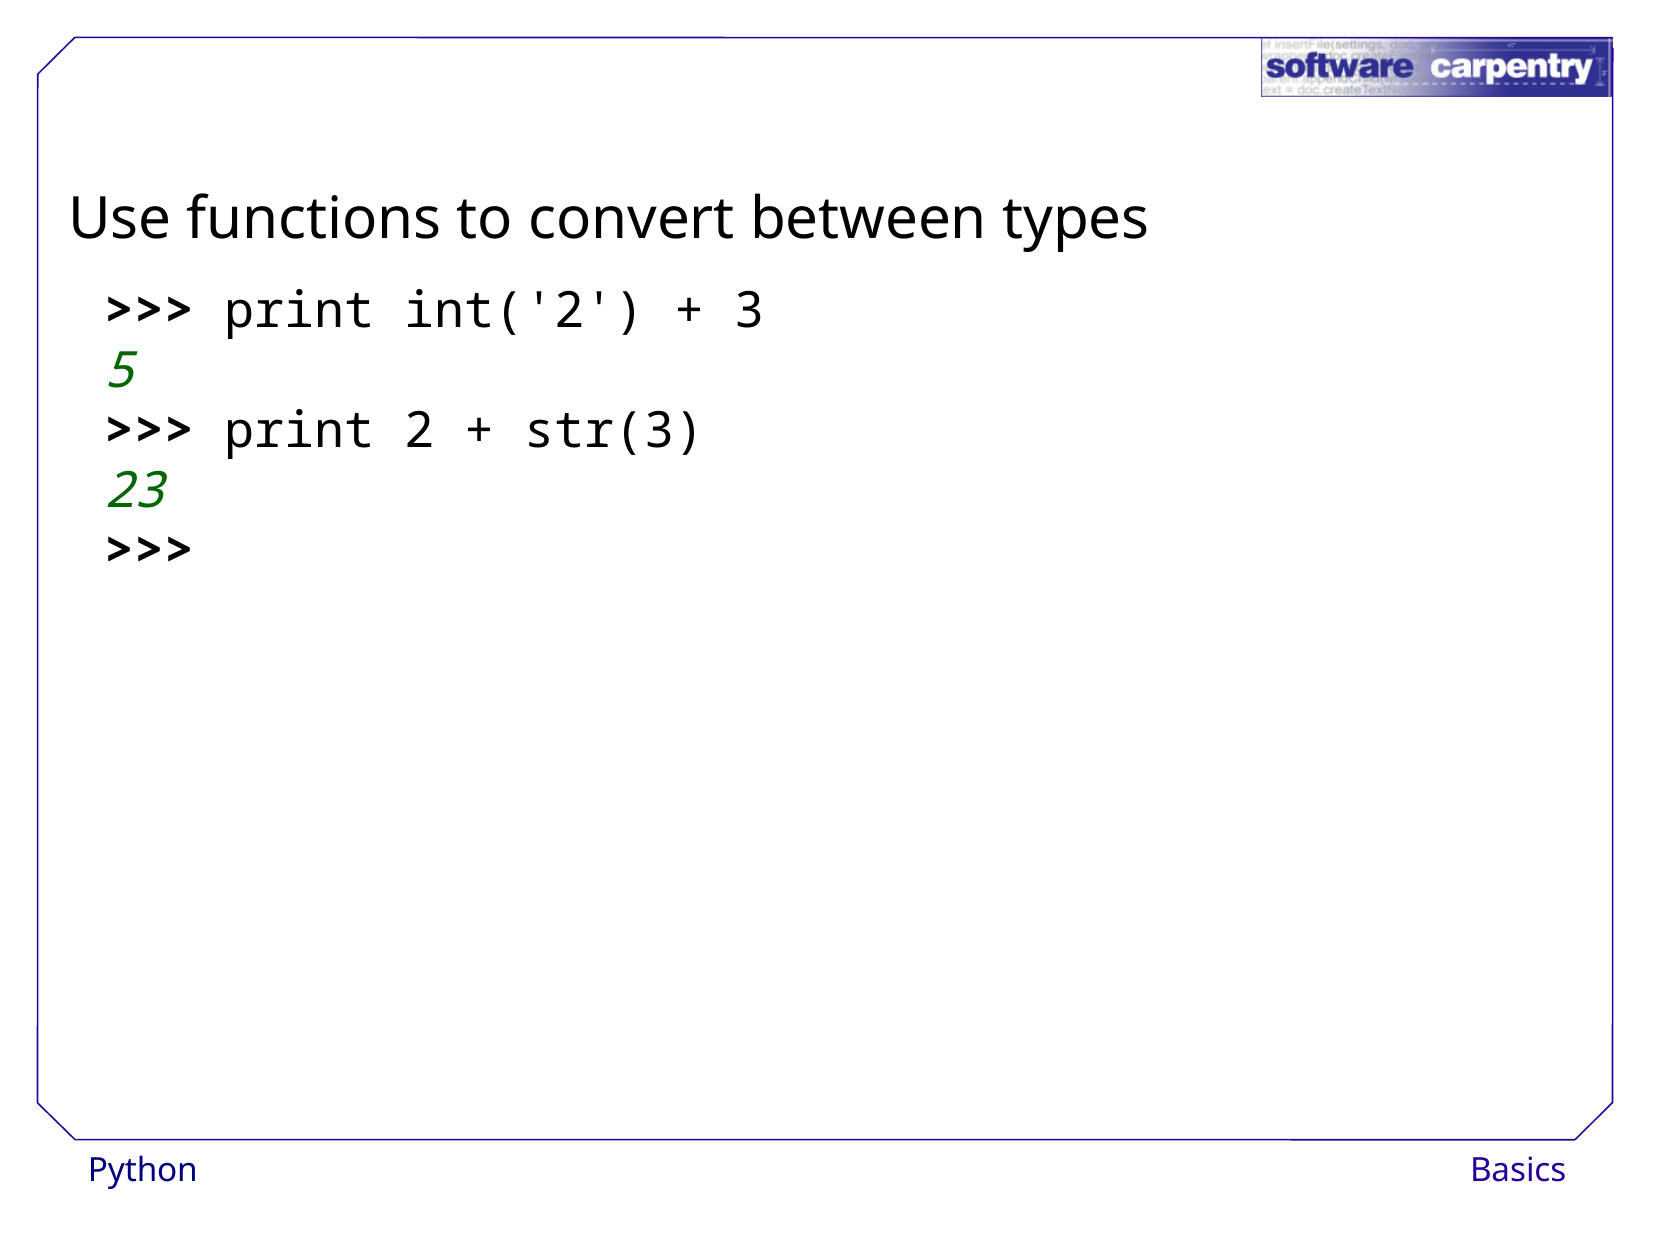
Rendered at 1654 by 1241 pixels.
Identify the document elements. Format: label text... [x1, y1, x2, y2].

text_box >>> print int('2') + 3 5 >>> print 2 + str(3) 23 >>> [89, 270, 1517, 1046]
picture [1261, 39, 1613, 97]
text_box Use functions to convert between types [53, 138, 1315, 259]
